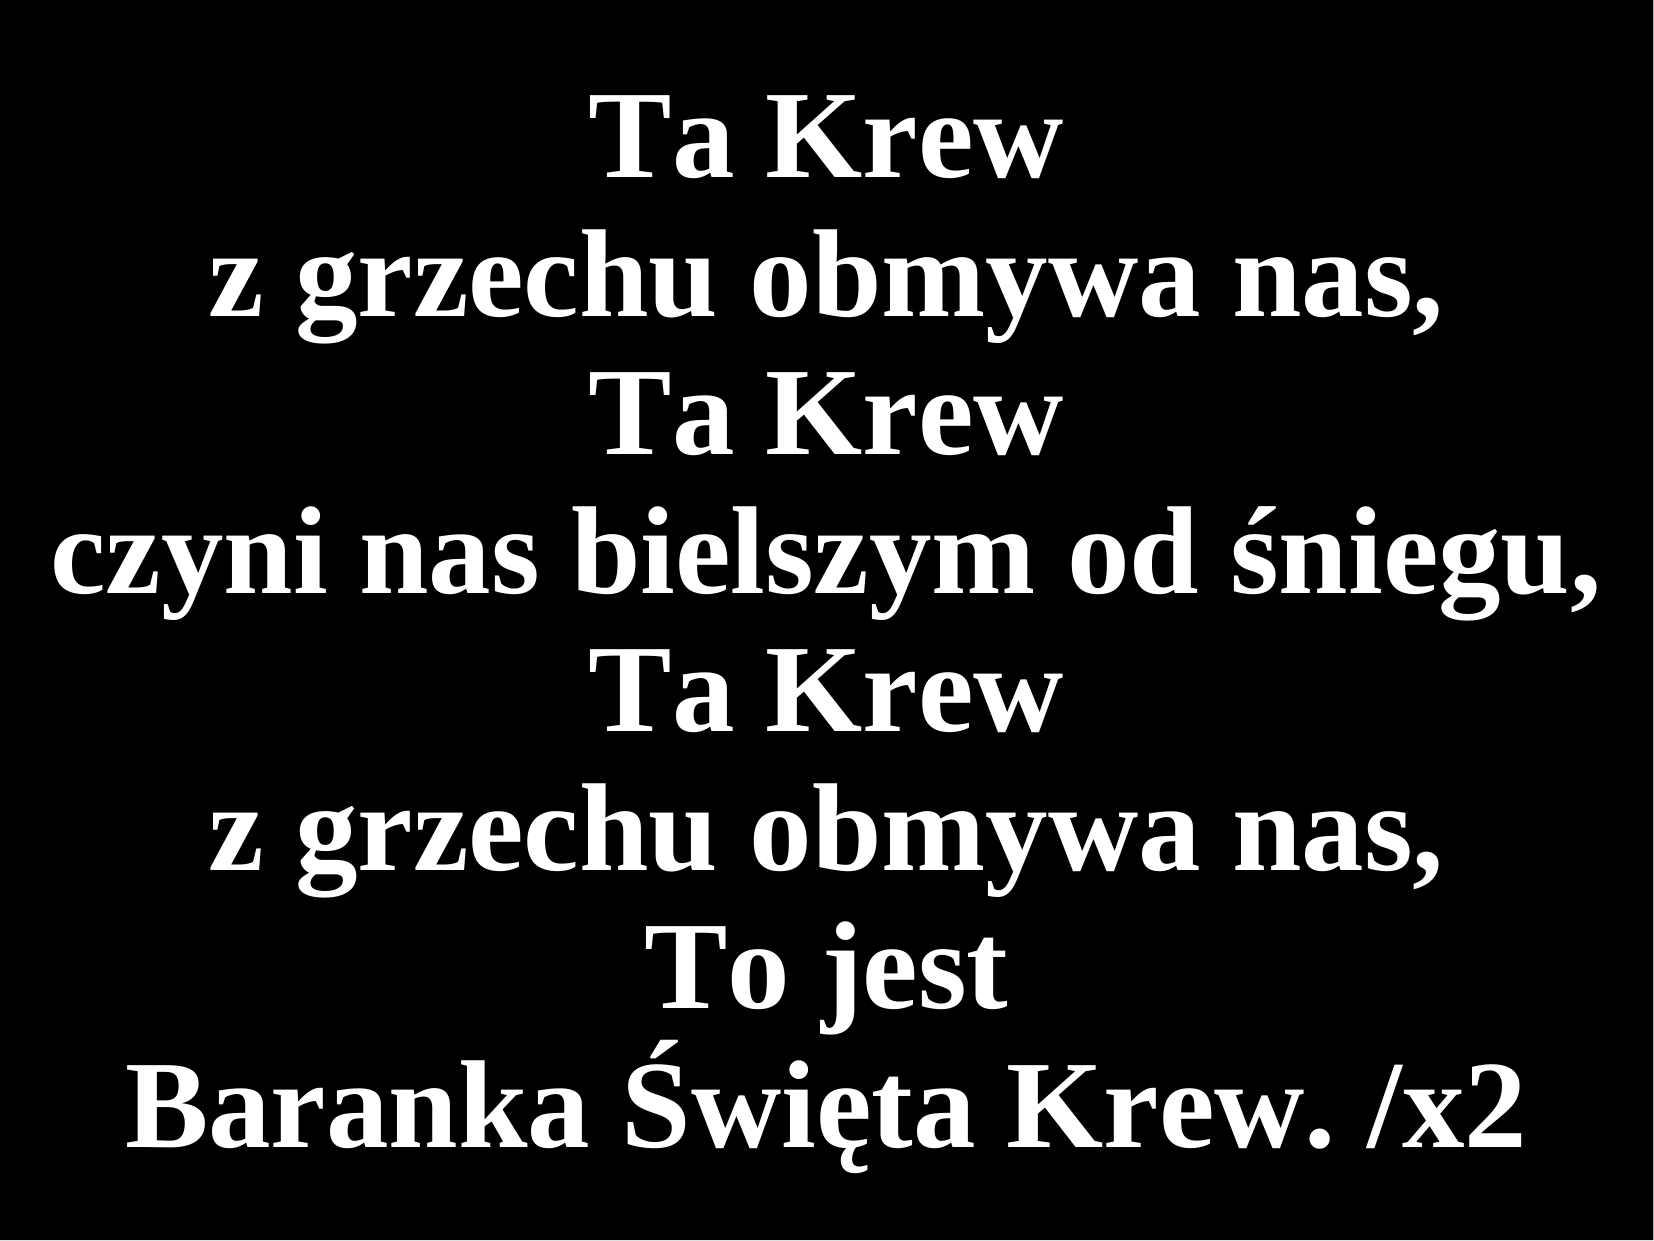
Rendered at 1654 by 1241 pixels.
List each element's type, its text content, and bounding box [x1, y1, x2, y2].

title Ta Krew z grzechu obmywa nas, Ta Krew czyni nas bielszym od śniegu, Ta Krew z grzechu obmywa nas, To jest Baranka Święta Krew. /x2 [0, 0, 1654, 1241]
